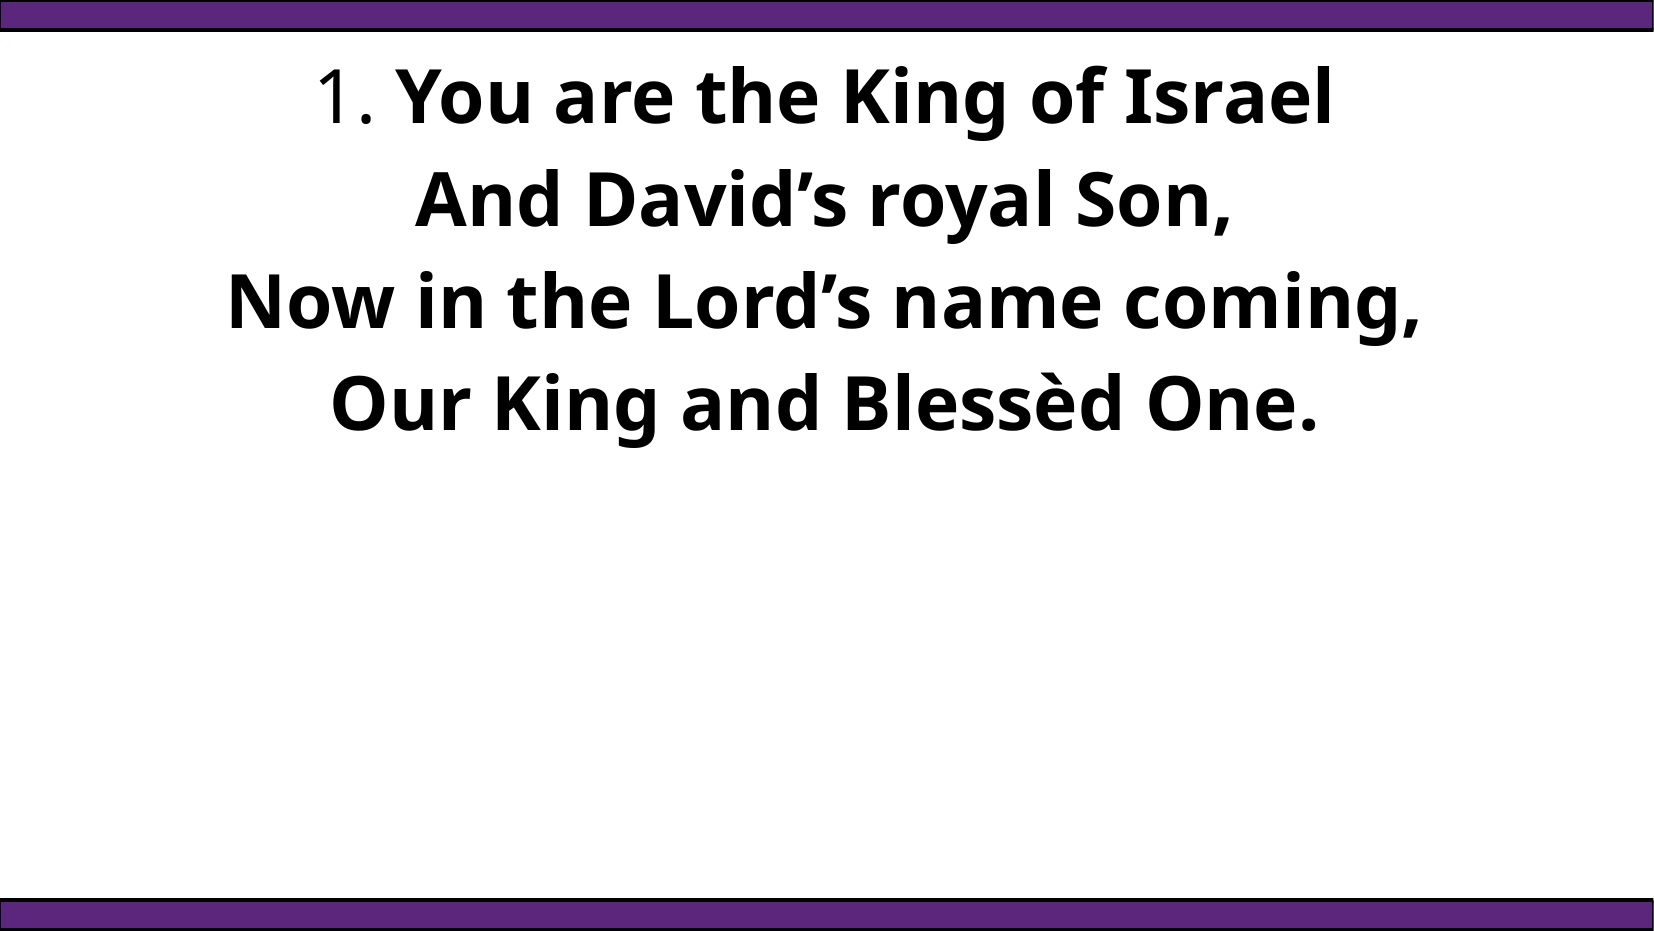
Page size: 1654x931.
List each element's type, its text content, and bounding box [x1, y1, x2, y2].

text_box [0, 900, 1654, 931]
text_box [0, 0, 1654, 31]
picture [0, 31, 1654, 900]
text_box 1. You are the King of Israel And David’s royal Son, Now in the Lord’s name coming, Our King and Blessèd One. [60, 36, 1591, 451]
